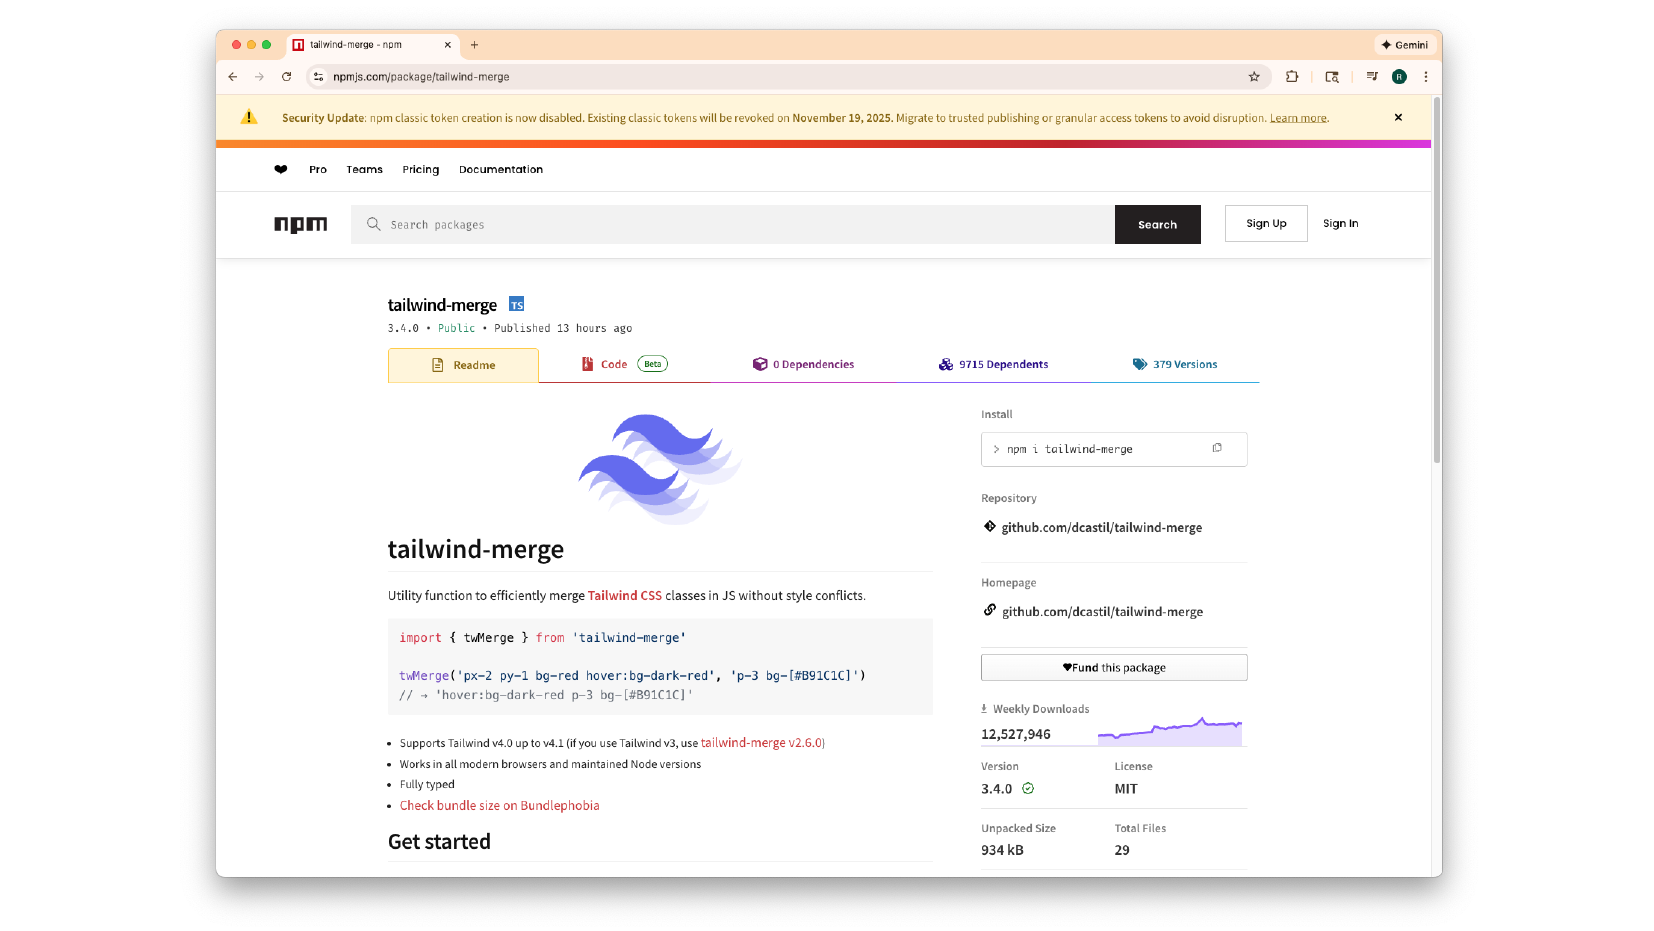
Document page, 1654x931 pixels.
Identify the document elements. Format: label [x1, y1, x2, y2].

picture [174, 1, 1484, 931]
